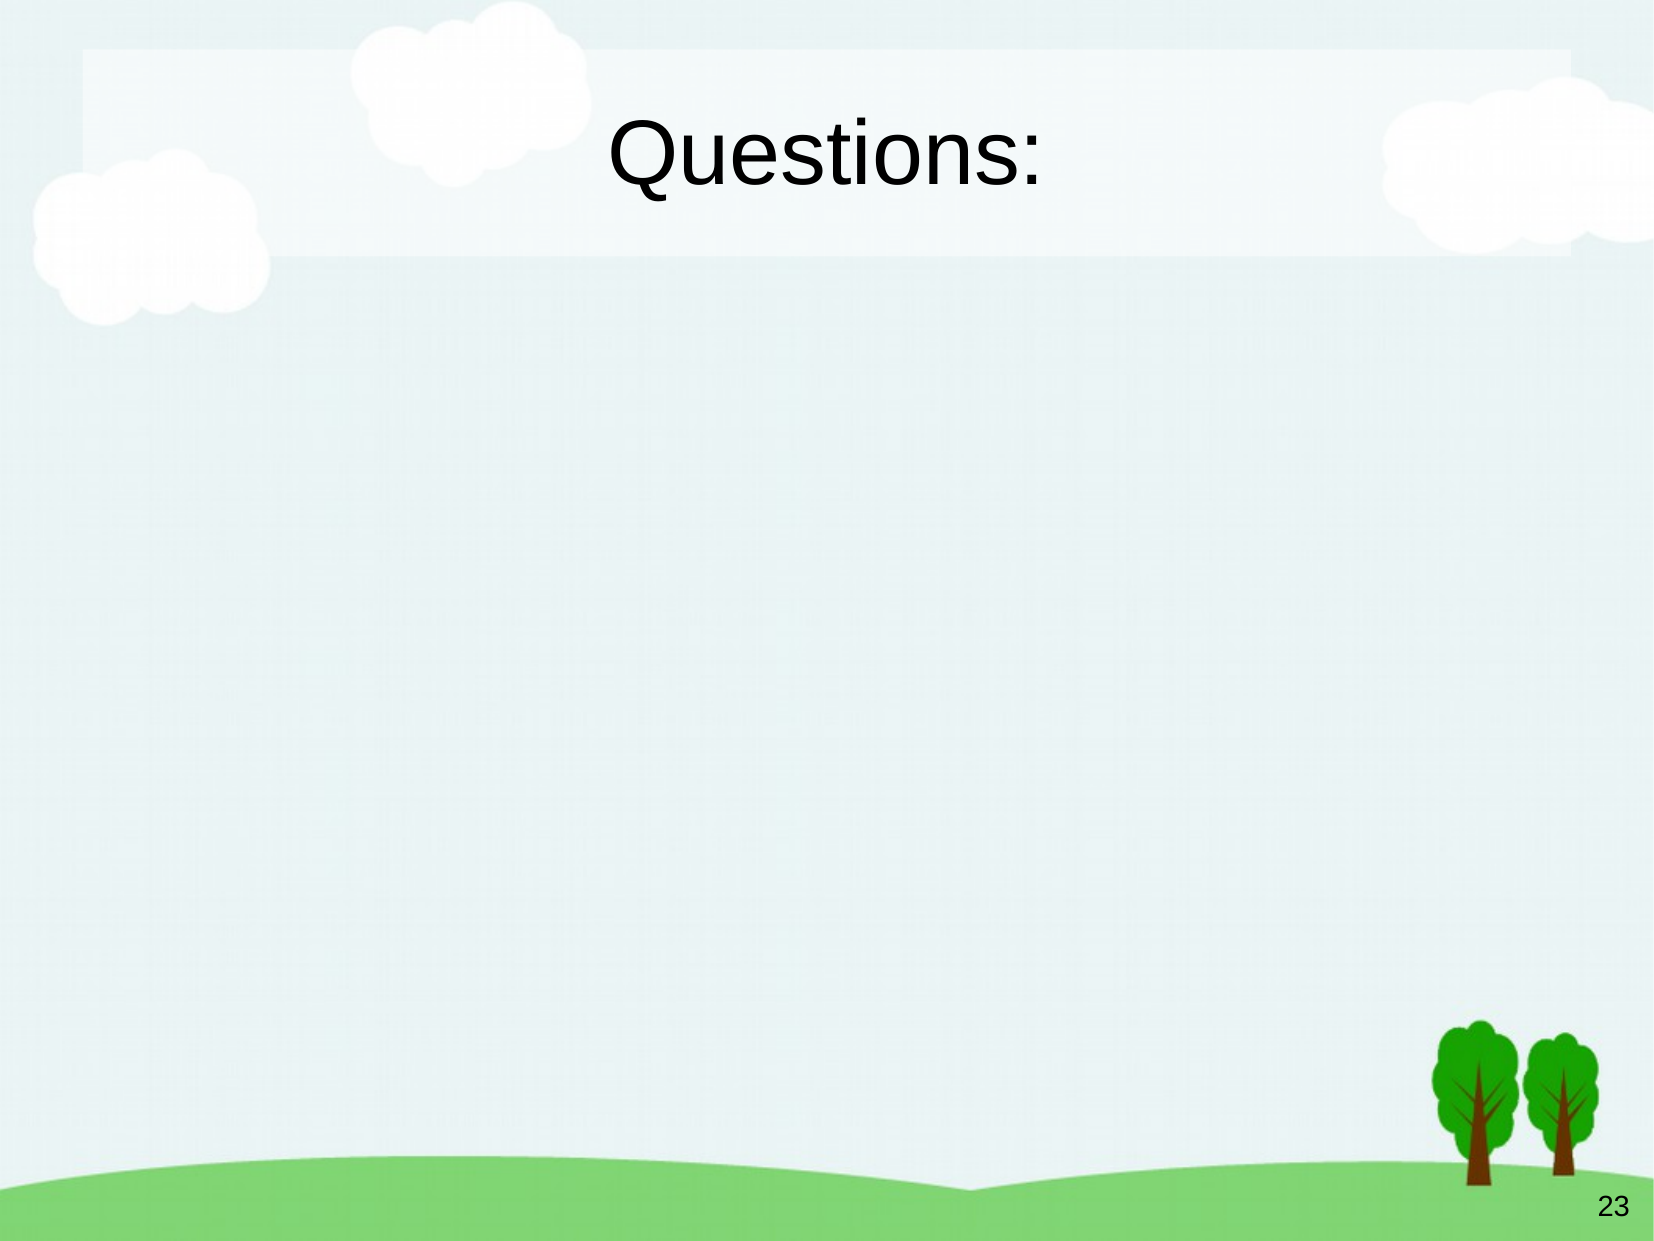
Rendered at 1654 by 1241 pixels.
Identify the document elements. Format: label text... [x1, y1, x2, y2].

title Questions: [82, 49, 1571, 257]
picture [0, 0, 1654, 1241]
